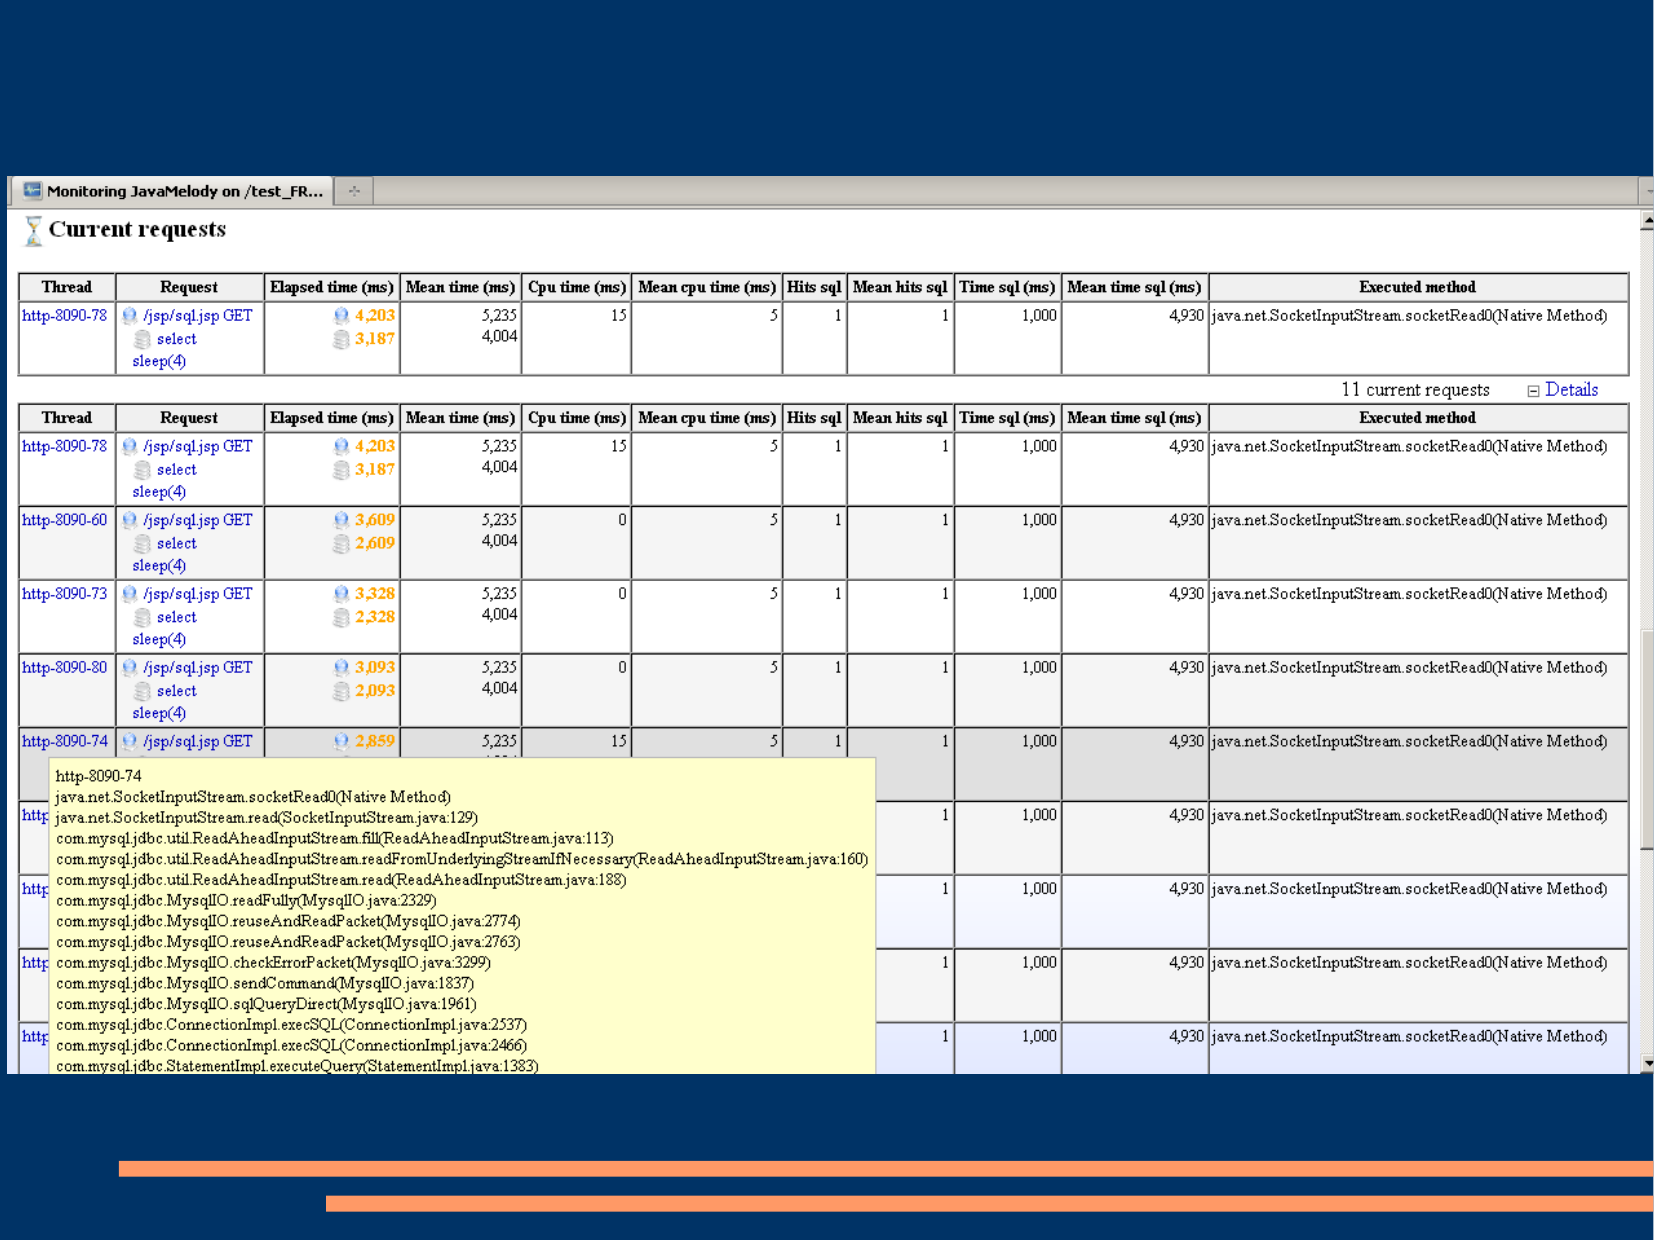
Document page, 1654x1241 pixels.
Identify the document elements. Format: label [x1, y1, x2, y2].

picture [7, 176, 1654, 1074]
